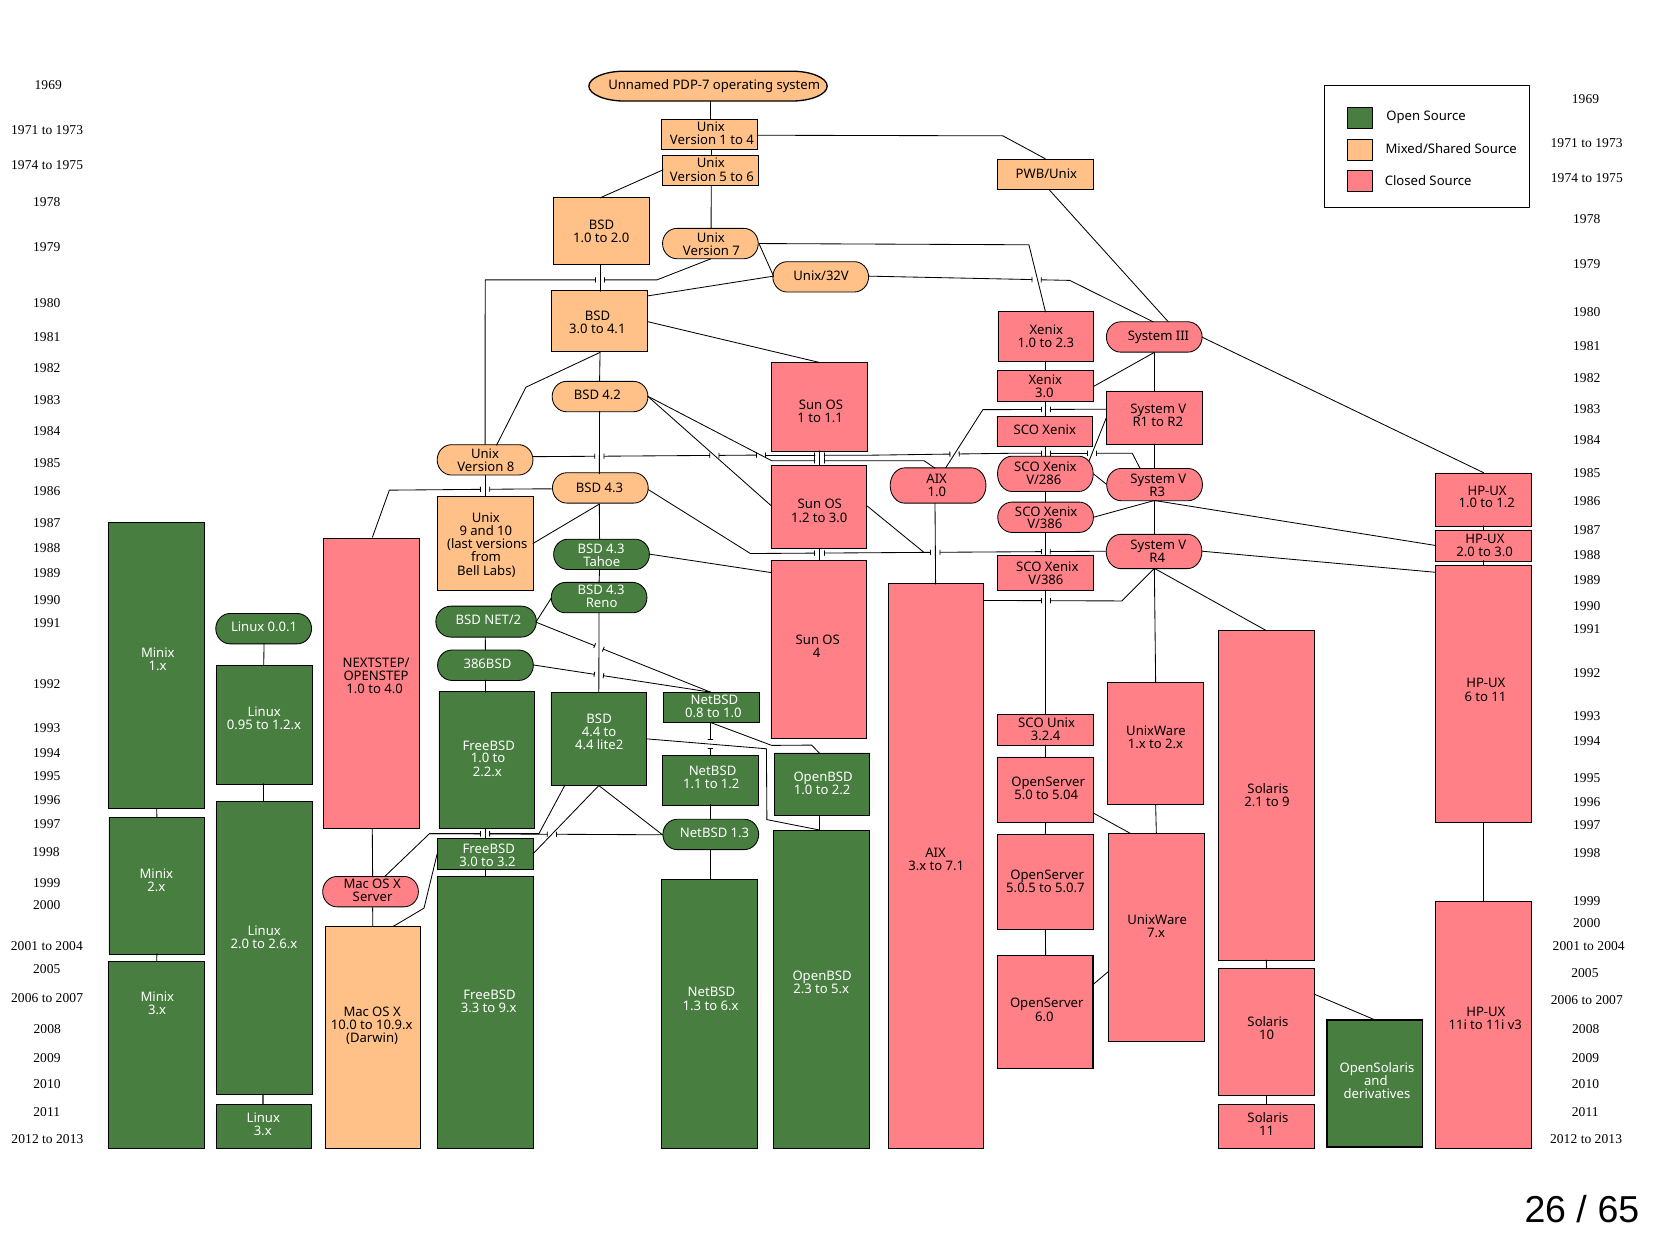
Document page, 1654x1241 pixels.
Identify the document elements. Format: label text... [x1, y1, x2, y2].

picture [0, 59, 1644, 1163]
text_box <number> / 65 [1380, 1181, 1654, 1238]
